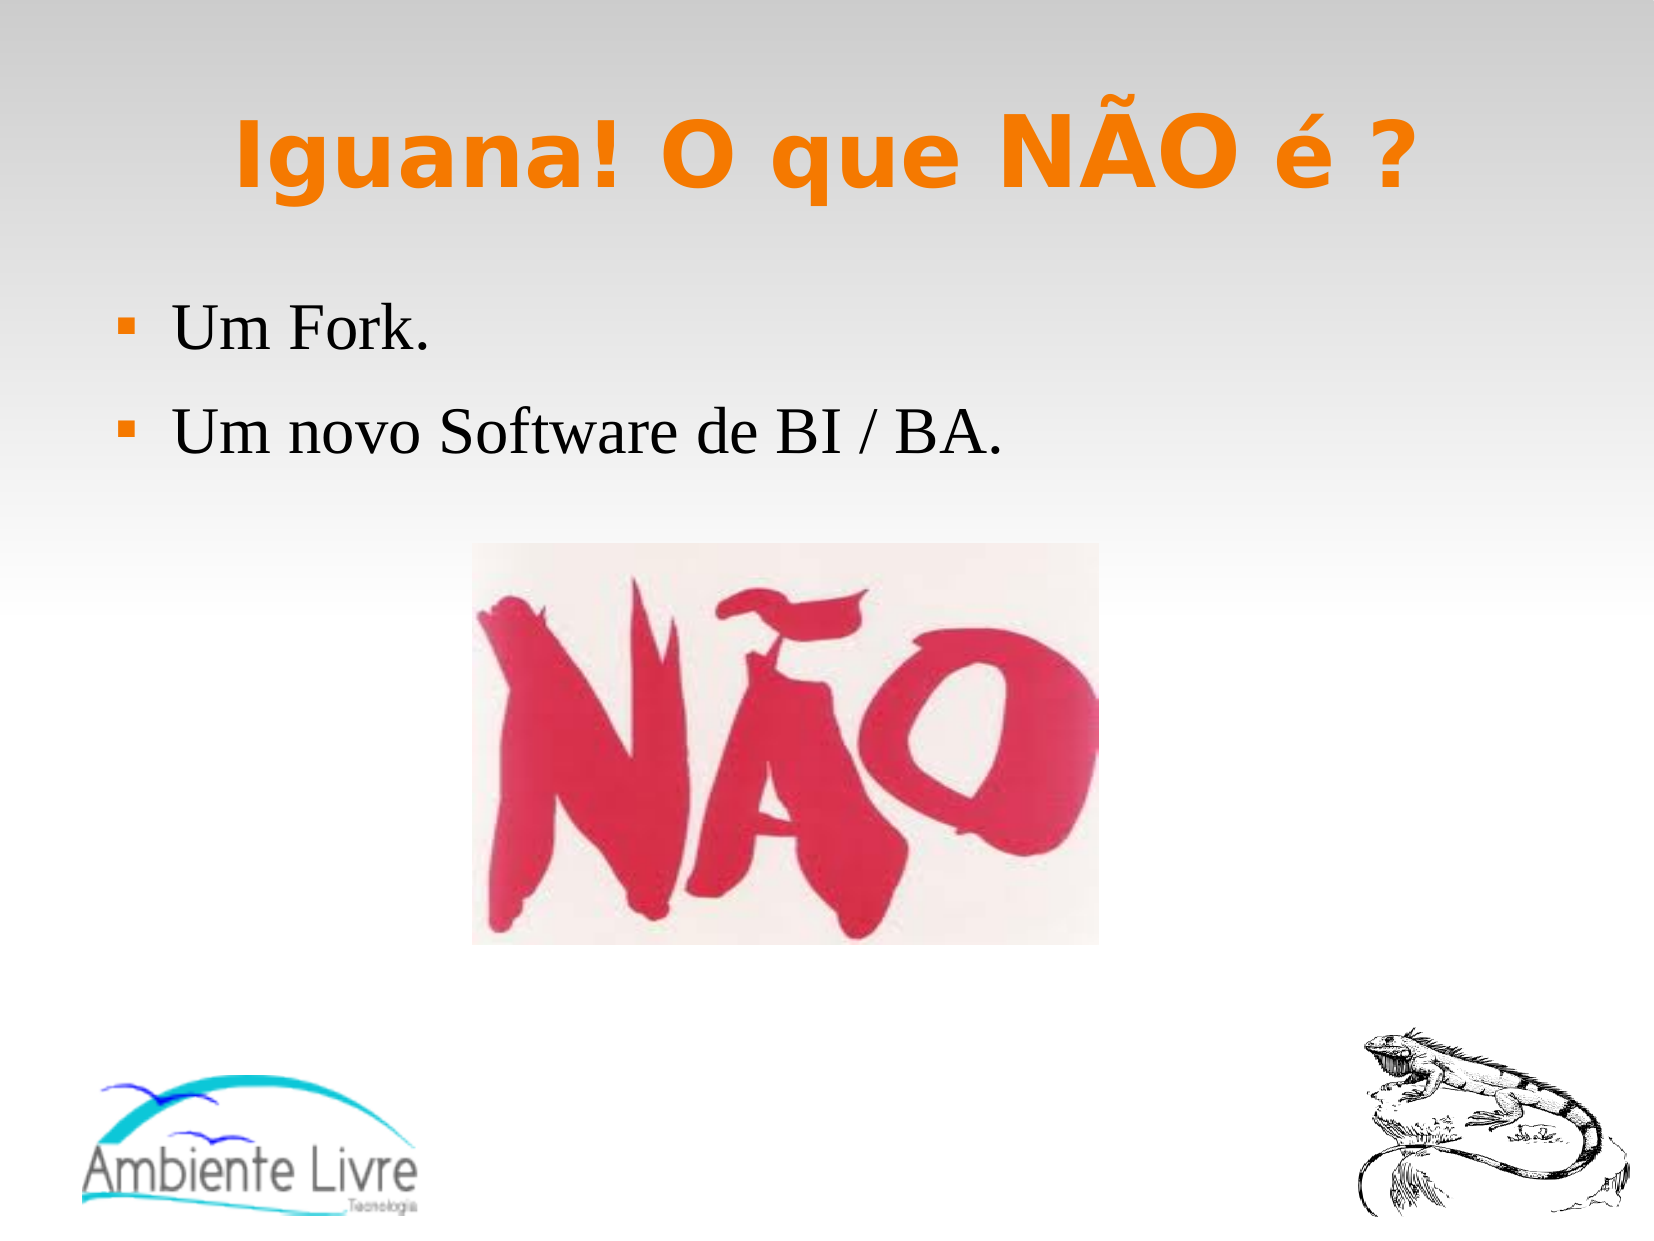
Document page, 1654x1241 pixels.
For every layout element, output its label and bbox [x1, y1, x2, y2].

picture [1358, 1027, 1630, 1217]
picture [472, 543, 1099, 945]
picture [82, 1075, 426, 1216]
